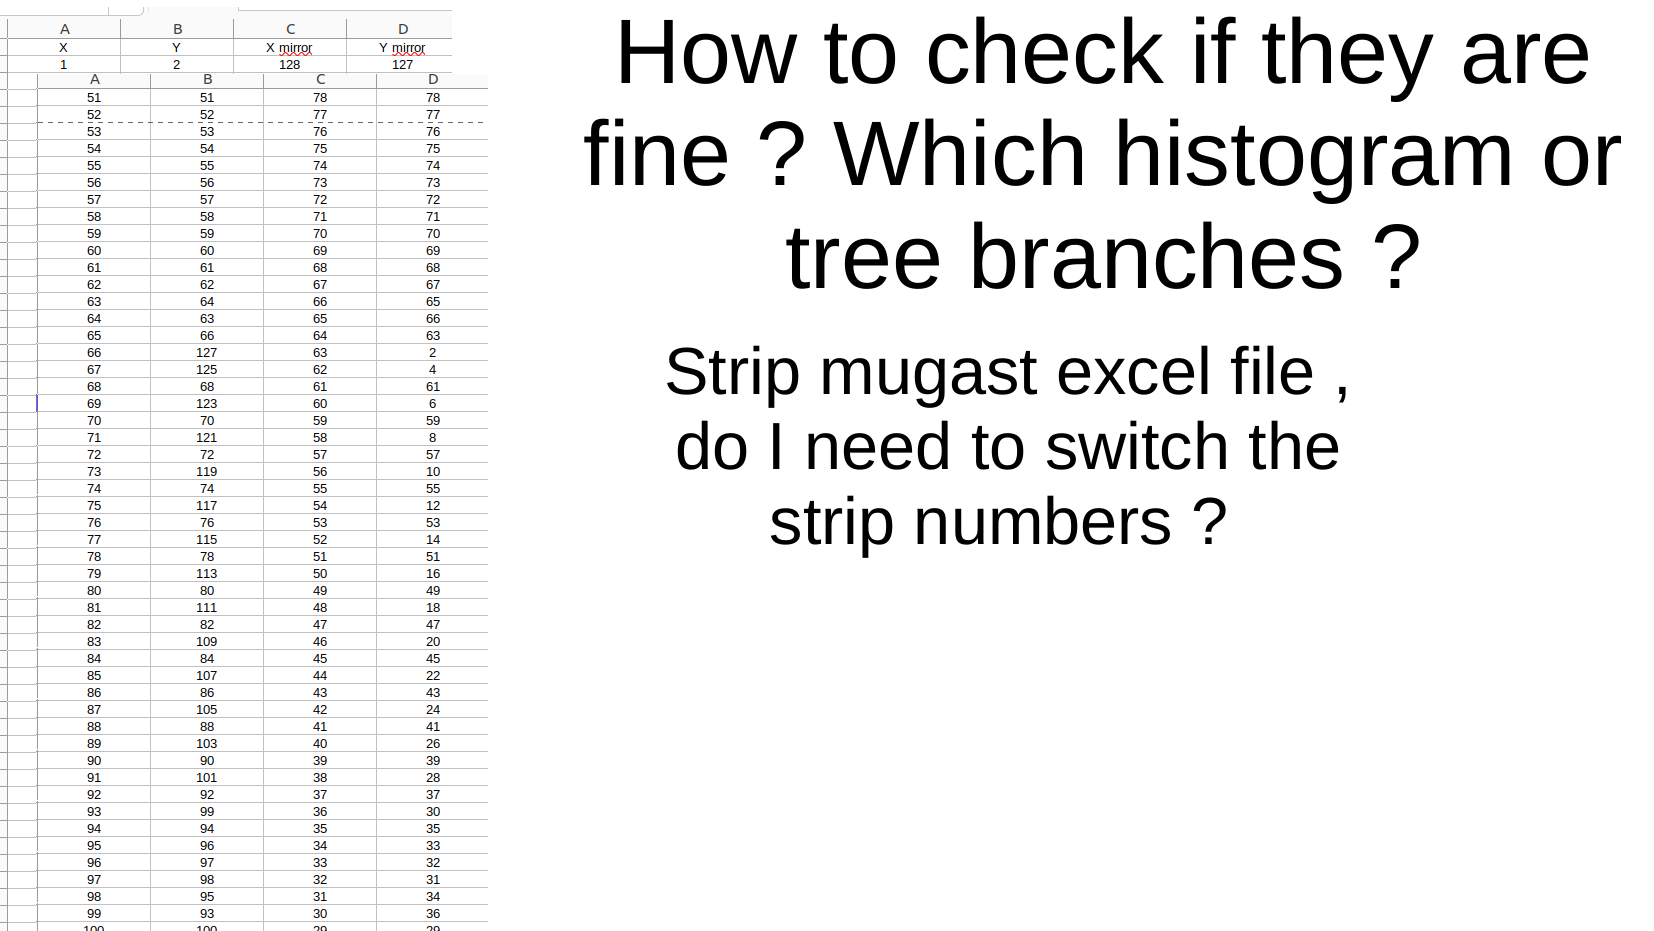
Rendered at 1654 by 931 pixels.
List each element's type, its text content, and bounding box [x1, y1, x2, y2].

subtitle Strip mugast excel file , do I need to switch the strip numbers ? [637, 330, 1380, 563]
picture [0, 7, 488, 931]
title How to check if they are fine ? Which histogram or tree branches ? [562, 0, 1646, 308]
